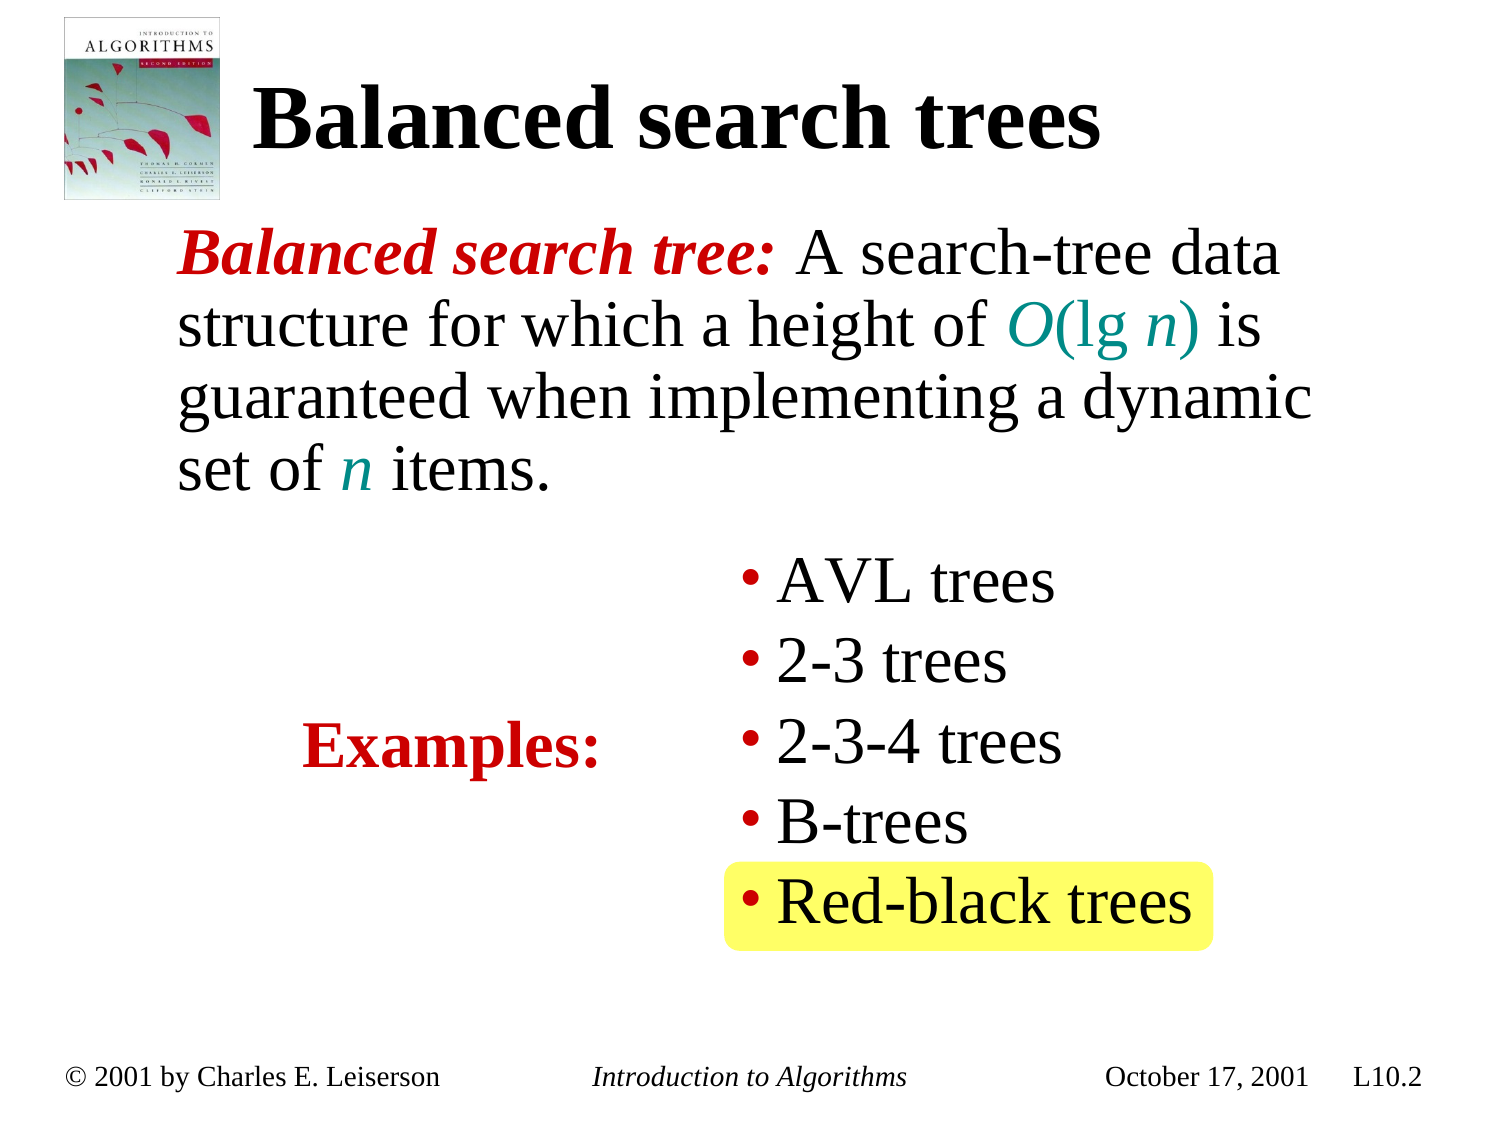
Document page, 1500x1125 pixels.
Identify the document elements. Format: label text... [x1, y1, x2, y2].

title Balanced search trees [237, 24, 1475, 213]
text_box Introduction to Algorithms [577, 1049, 923, 1101]
text_box AVL trees 2-3 trees 2-3-4 trees B-trees Red-black trees [724, 537, 1213, 946]
text_box October 17, 2001 L10.<number> [982, 1049, 1438, 1101]
text_box Examples: [287, 693, 618, 789]
text_box [729, 946, 1208, 951]
picture [64, 17, 220, 200]
text_box Balanced search tree: A search-tree data structure for which a height of O(lg n) is guaranteed when implementing a dynamic set of n items. [162, 209, 1338, 513]
